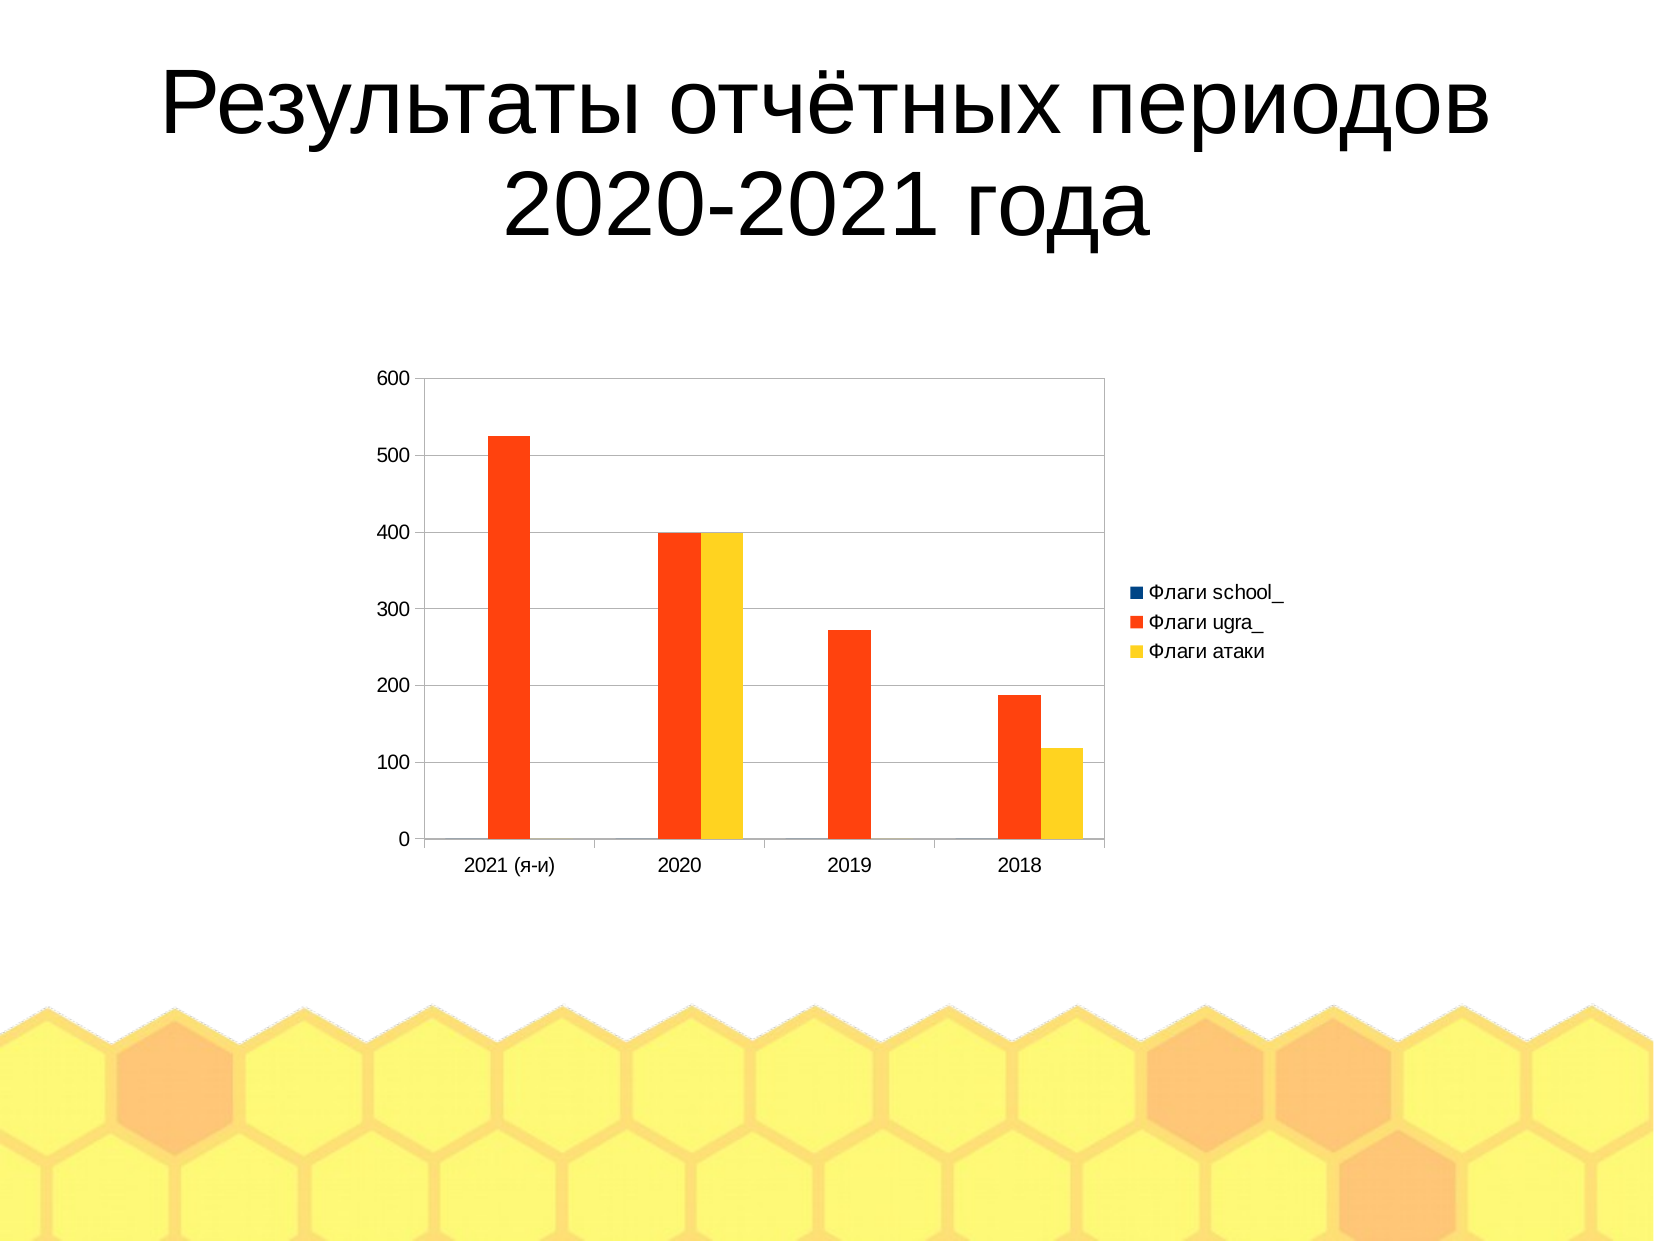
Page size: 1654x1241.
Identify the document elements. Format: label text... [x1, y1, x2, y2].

chart [357, 356, 1303, 888]
title Результаты отчётных периодов 2020-2021 года [82, 49, 1571, 257]
picture [0, 1001, 1654, 1241]
